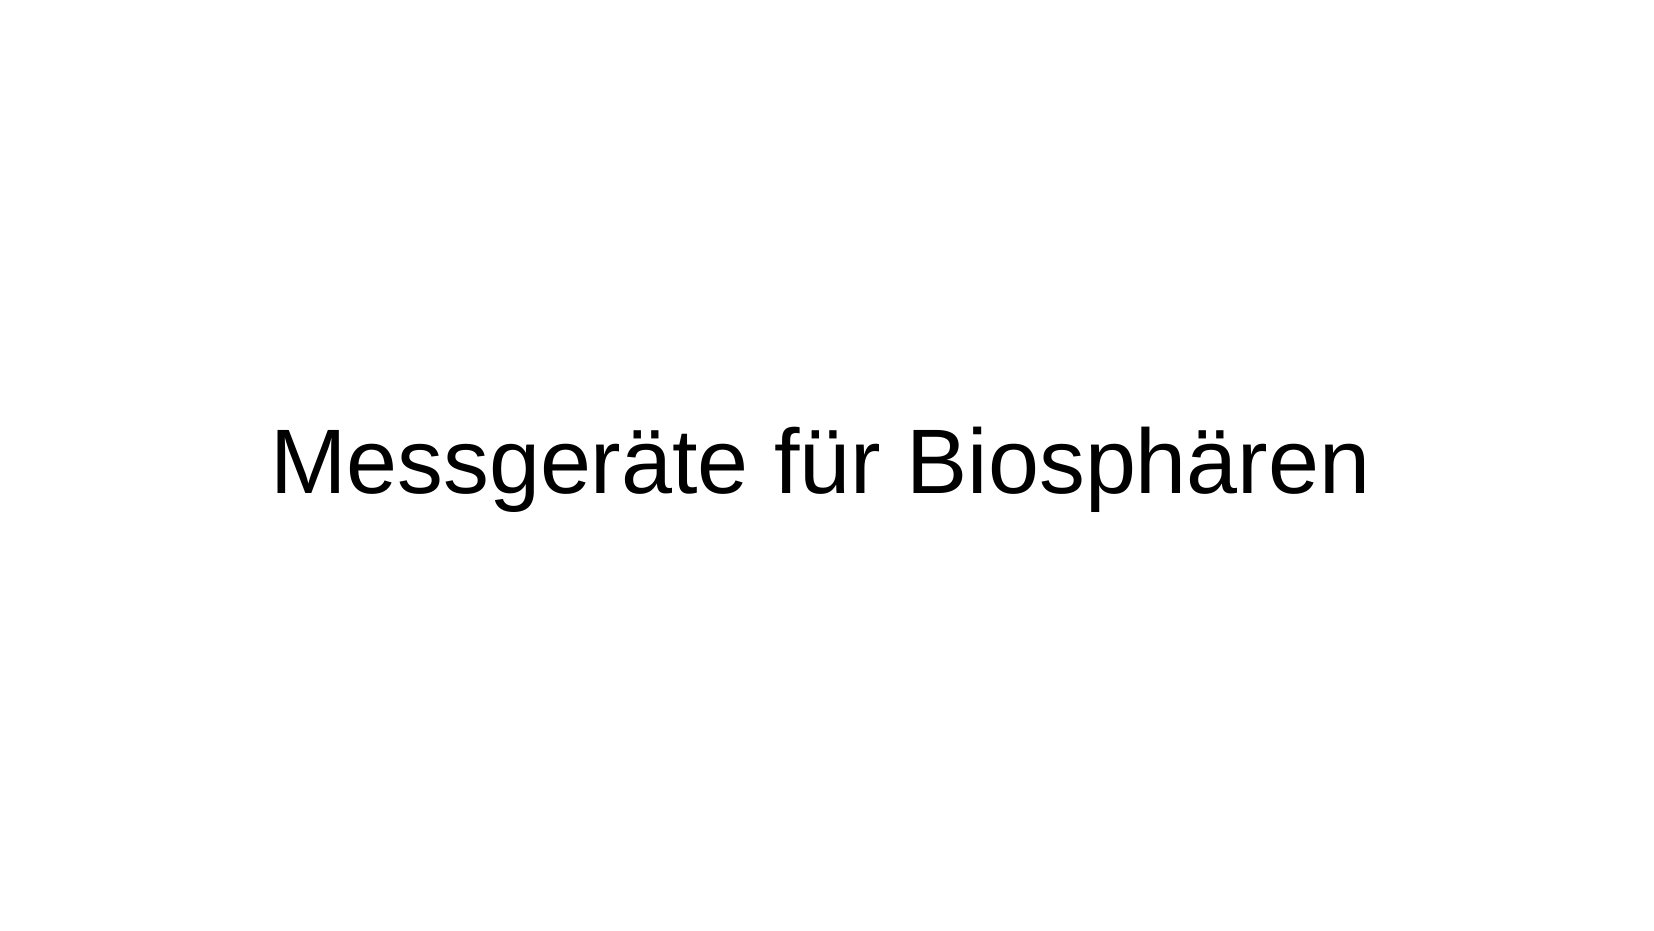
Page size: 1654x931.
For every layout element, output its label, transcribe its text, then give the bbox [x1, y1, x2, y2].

title Messgeräte für Biosphären [76, 383, 1565, 540]
